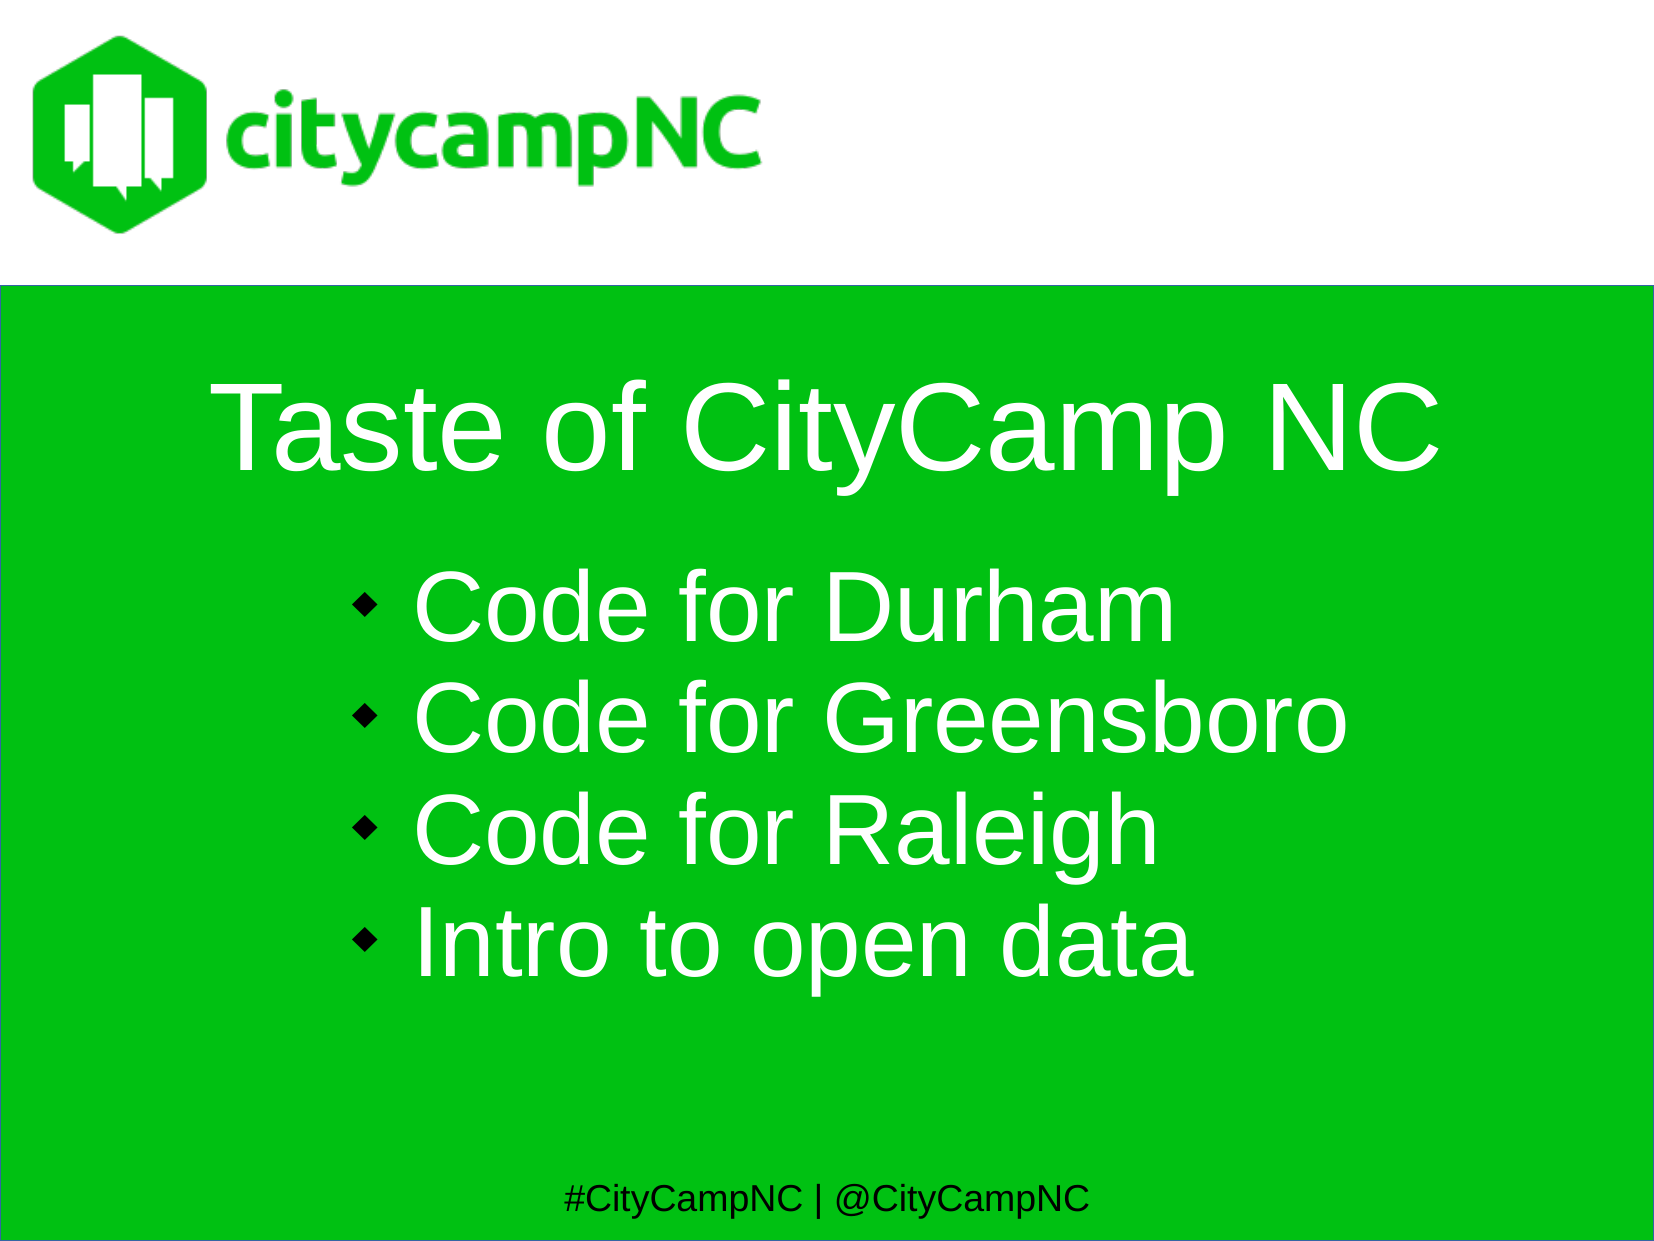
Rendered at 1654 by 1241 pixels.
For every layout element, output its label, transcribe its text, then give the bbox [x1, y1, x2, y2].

text_box Taste of CityCamp NC [193, 349, 1460, 505]
picture [0, 3, 794, 267]
text_box Code for Durham Code for Greensboro Code for Raleigh Intro to open data [337, 543, 1366, 1006]
